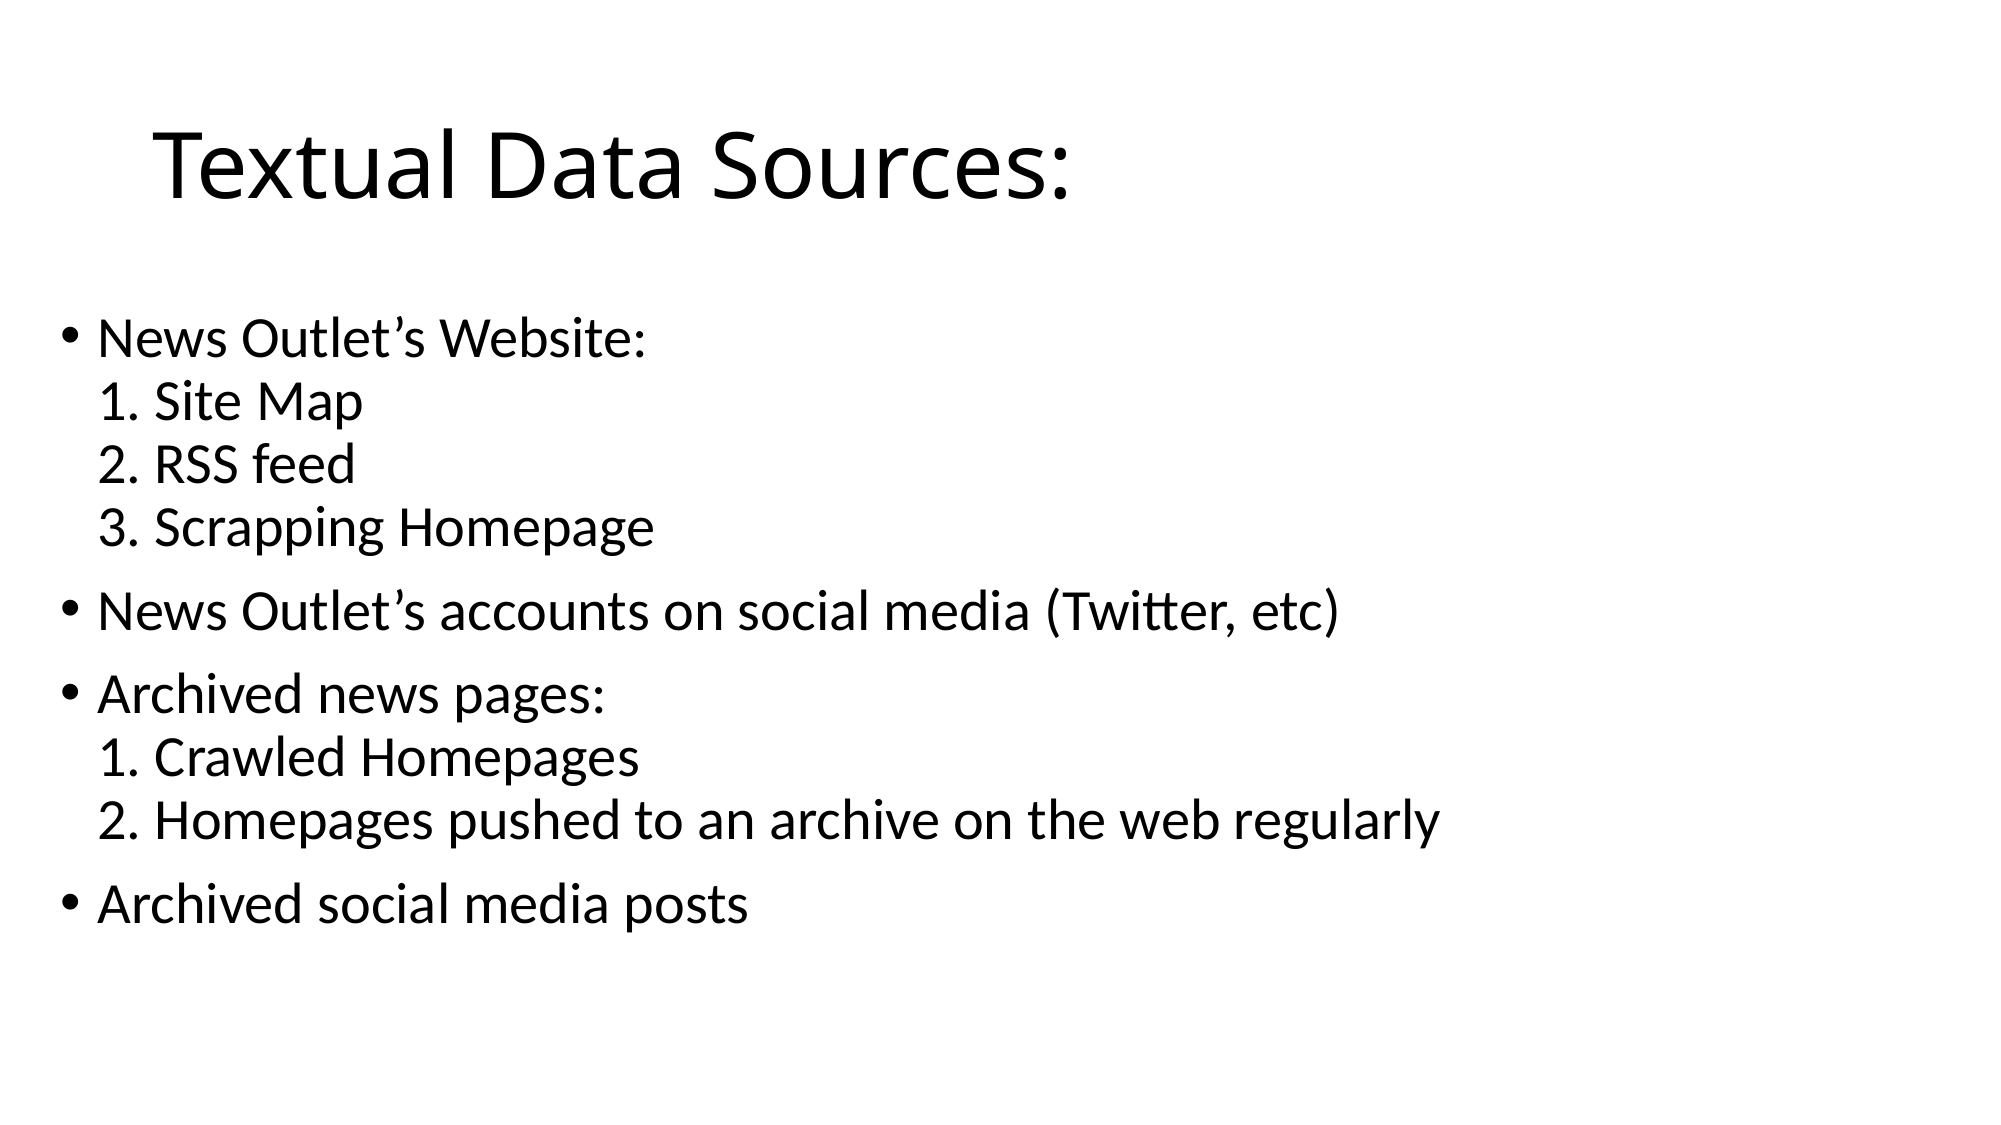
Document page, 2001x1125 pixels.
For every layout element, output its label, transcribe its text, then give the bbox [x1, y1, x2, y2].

title Textual Data Sources: [137, 59, 1863, 278]
list News Outlet’s Website: 1. Site Map 2. RSS feed 3. Scrapping Homepage News Outlet’s accounts on social media (Twitter, etc) Archived news pages: 1. Crawled Homepages 2. Homepages pushed to an archive on the web regularly Archived social media posts [45, 299, 1951, 1014]
